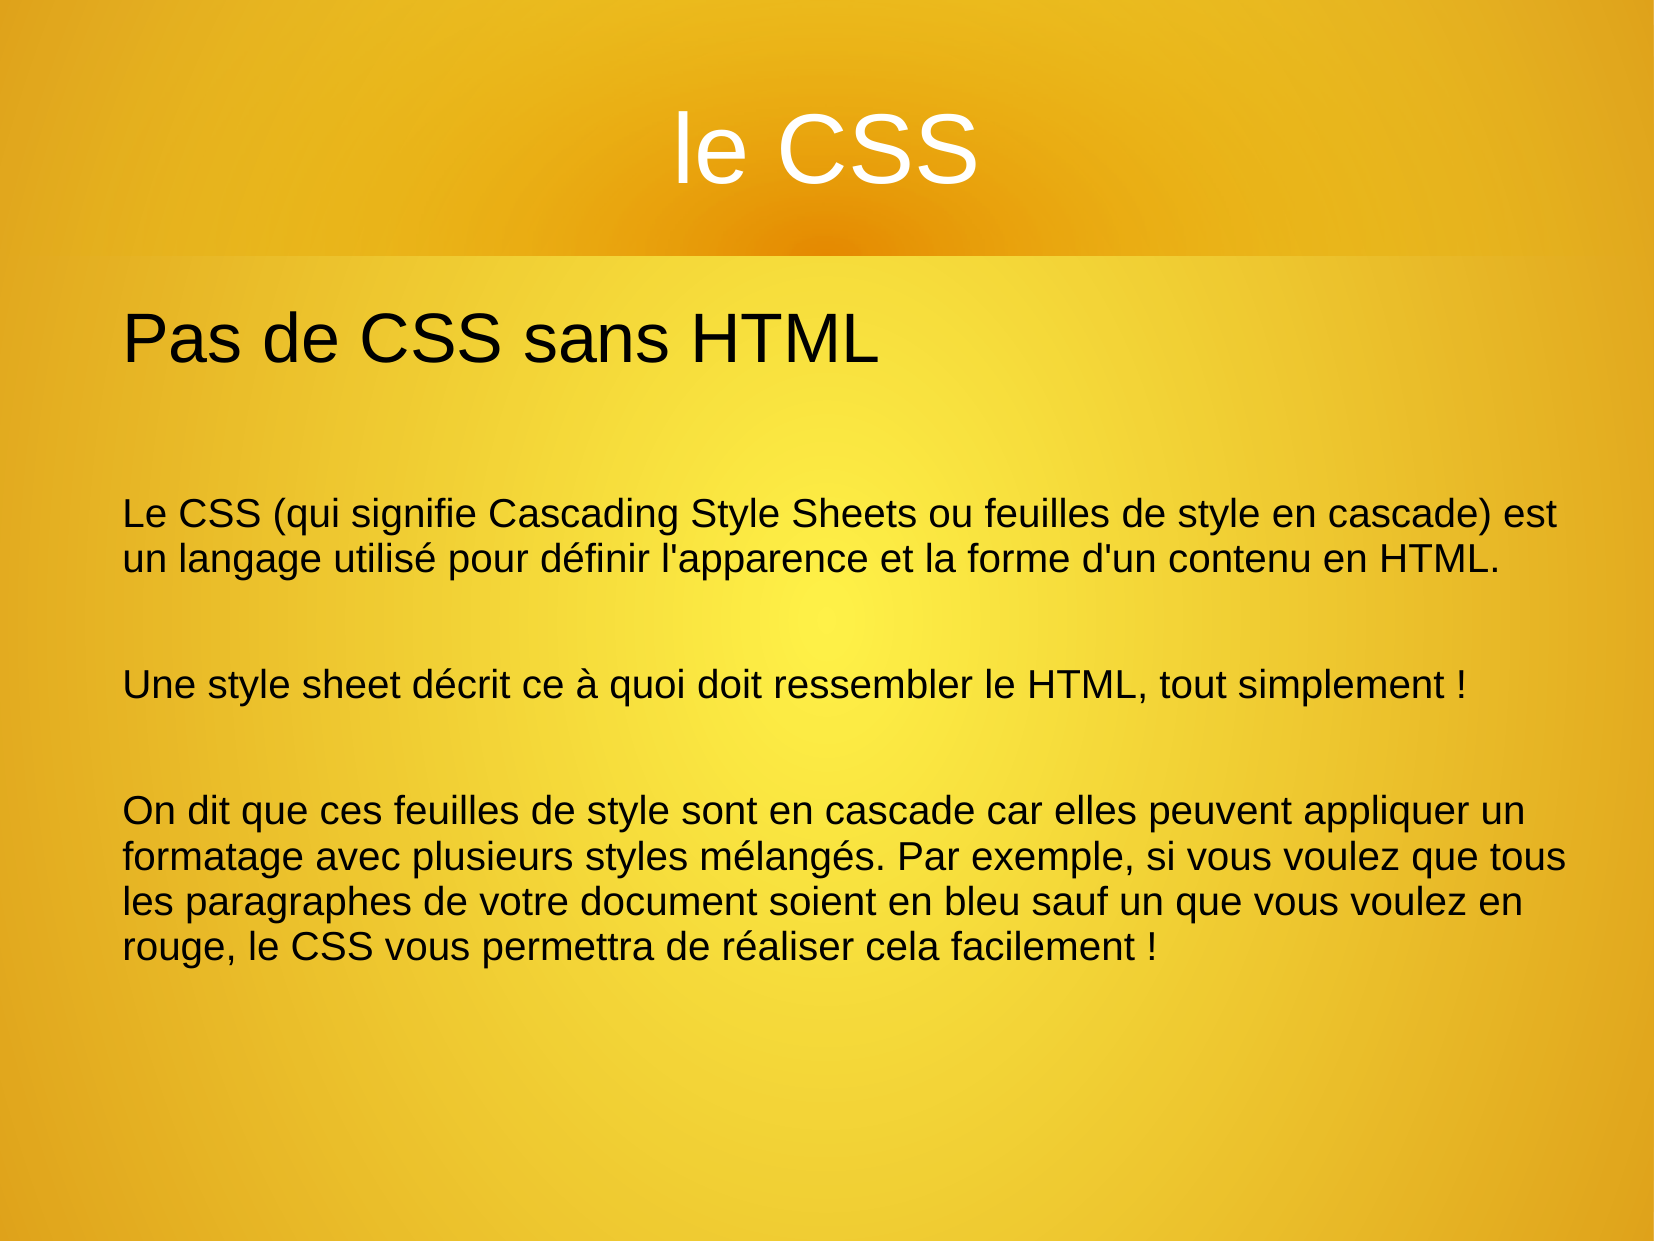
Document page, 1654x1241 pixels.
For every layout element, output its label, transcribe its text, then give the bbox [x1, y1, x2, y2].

title le CSS [82, 47, 1571, 252]
list Pas de CSS sans HTML Le CSS (qui signifie Cascading Style Sheets ou feuilles de style en cascade) est un langage utilisé pour définir l'apparence et la forme d'un contenu en HTML. Une style sheet décrit ce à quoi doit ressembler le HTML, tout simplement ! On dit que ces feuilles de style sont en cascade car elles peuvent appliquer un formatage avec plusieurs styles mélangés. Par exemple, si vous voulez que tous les paragraphes de votre document soient en bleu sauf un que vous voulez en rouge, le CSS vous permettra de réaliser cela facilement ! [82, 299, 1571, 1019]
